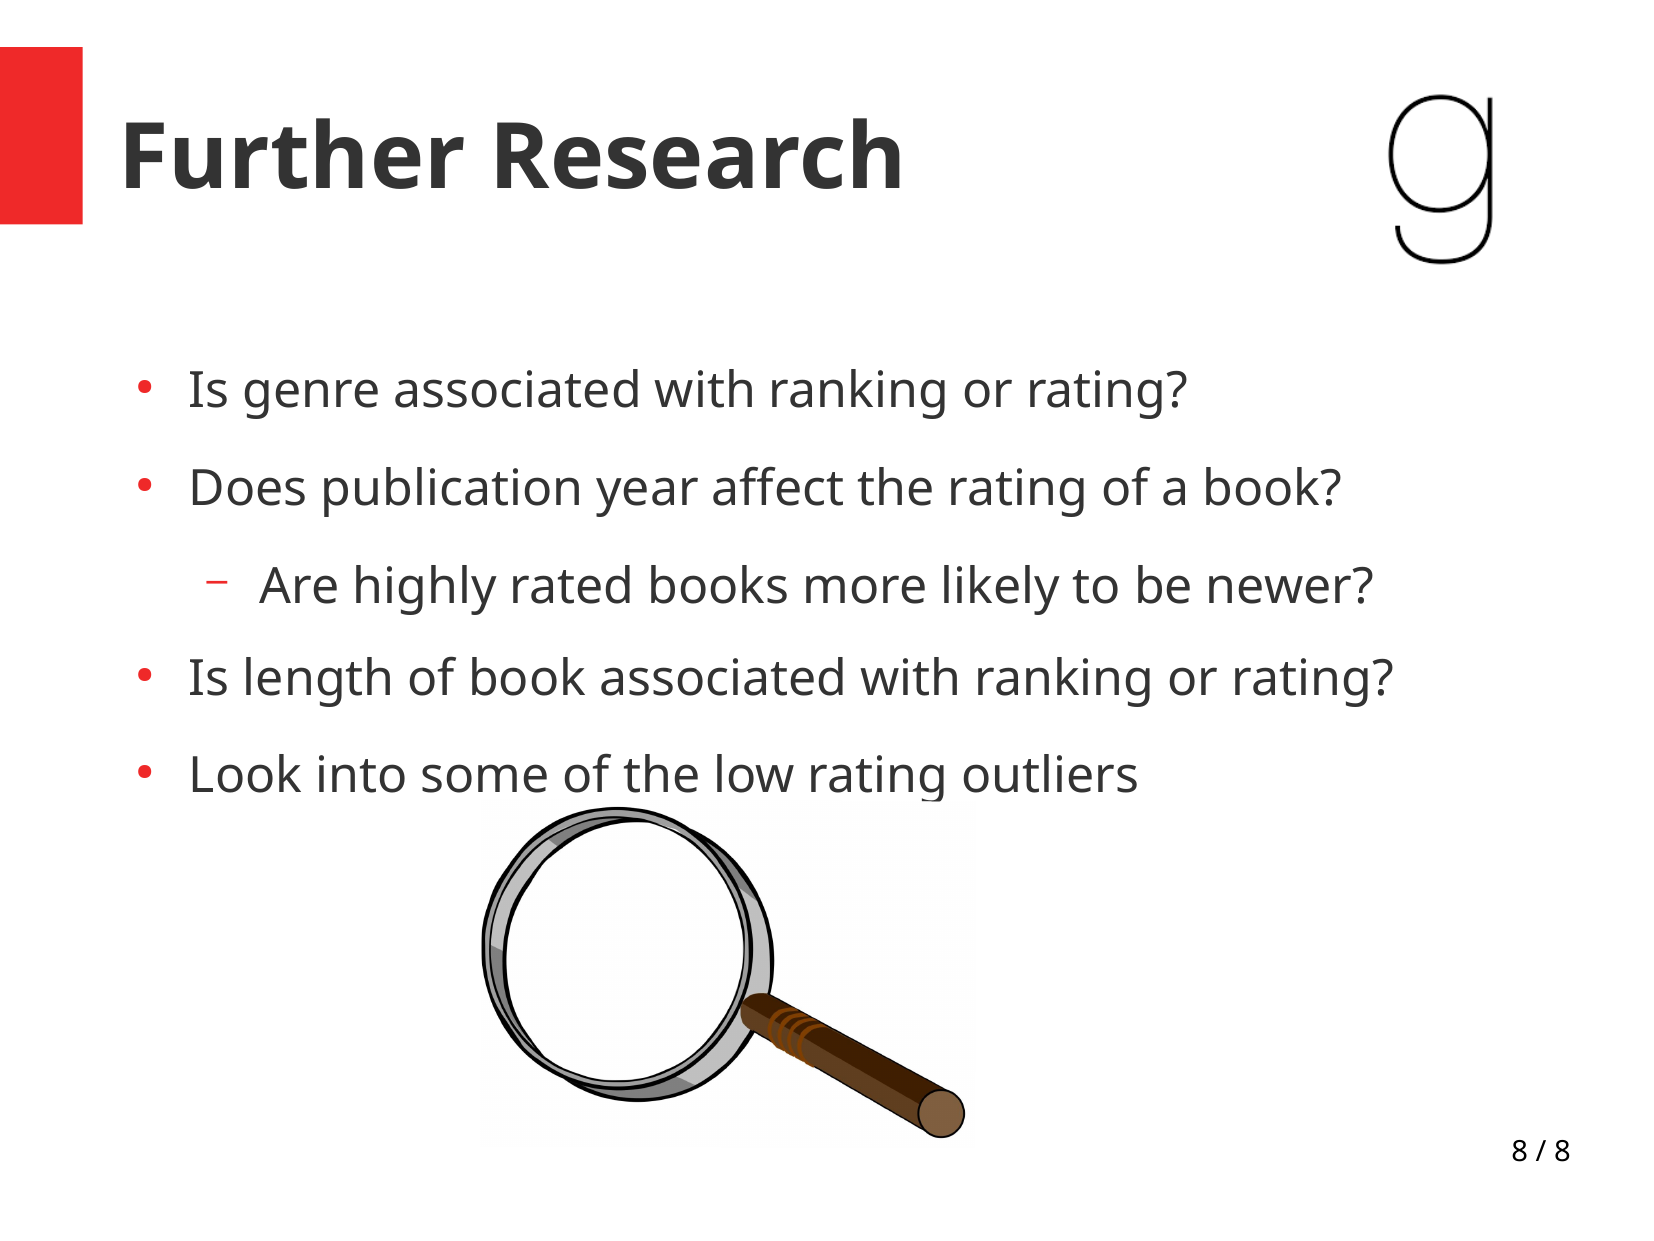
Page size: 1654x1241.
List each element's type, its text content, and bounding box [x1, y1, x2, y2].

title Further Research [118, 49, 1305, 257]
picture [1305, 44, 1576, 316]
list Is genre associated with ranking or rating? Does publication year affect the rating of a book? Are highly rated books more likely to be newer? Is length of book associated with ranking or rating? Look into some of the low rating outliers [118, 354, 1536, 1074]
picture [480, 799, 976, 1148]
